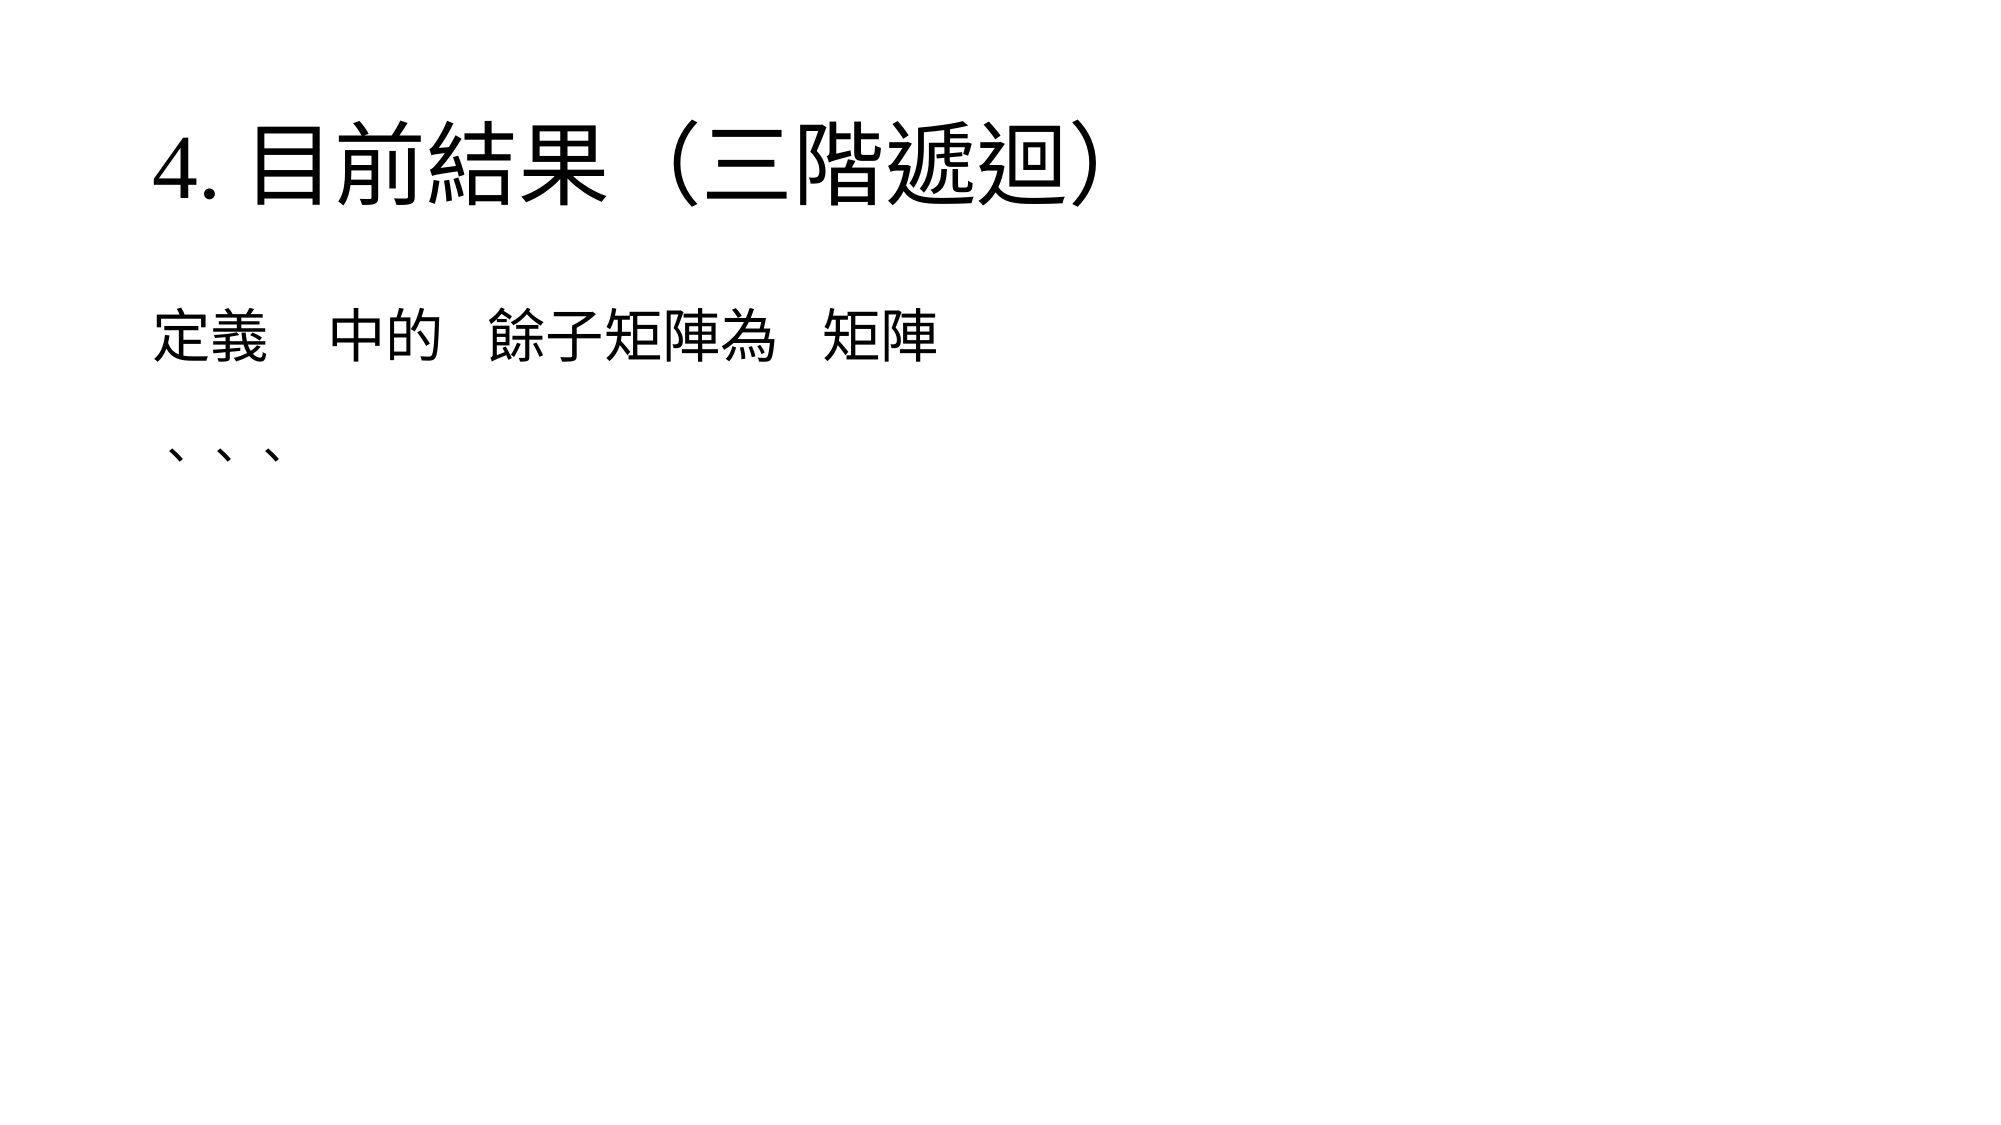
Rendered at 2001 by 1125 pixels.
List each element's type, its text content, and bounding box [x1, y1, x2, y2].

title 4.目前結果（三階遞迴） [137, 59, 1863, 278]
list 定義 中的 餘子矩陣為 矩陣 、、、 [137, 299, 1863, 1014]
